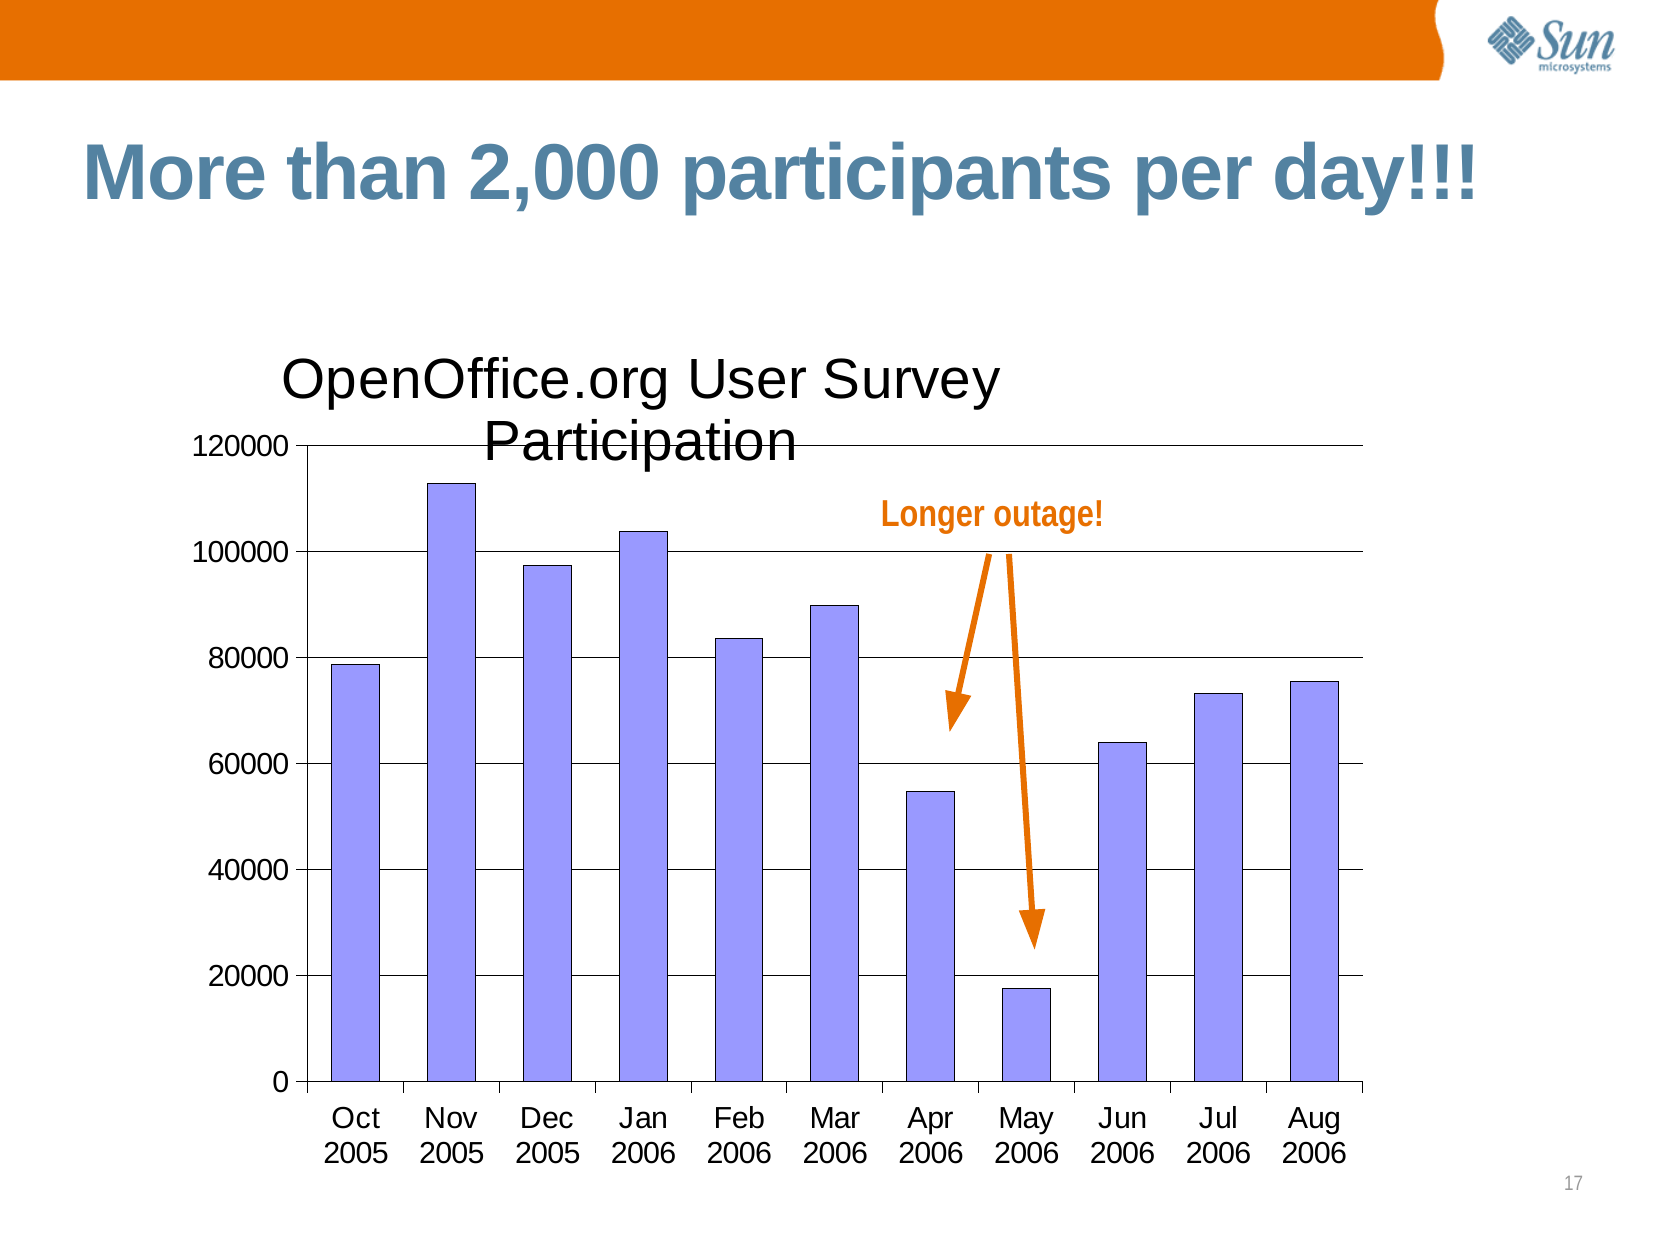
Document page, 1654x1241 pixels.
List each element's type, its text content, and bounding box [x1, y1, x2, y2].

text_box Longer outage! [880, 491, 1105, 535]
title More than 2,000 participants per day!!! [82, 135, 1585, 251]
picture [0, 0, 1654, 83]
chart [167, 313, 1387, 1187]
